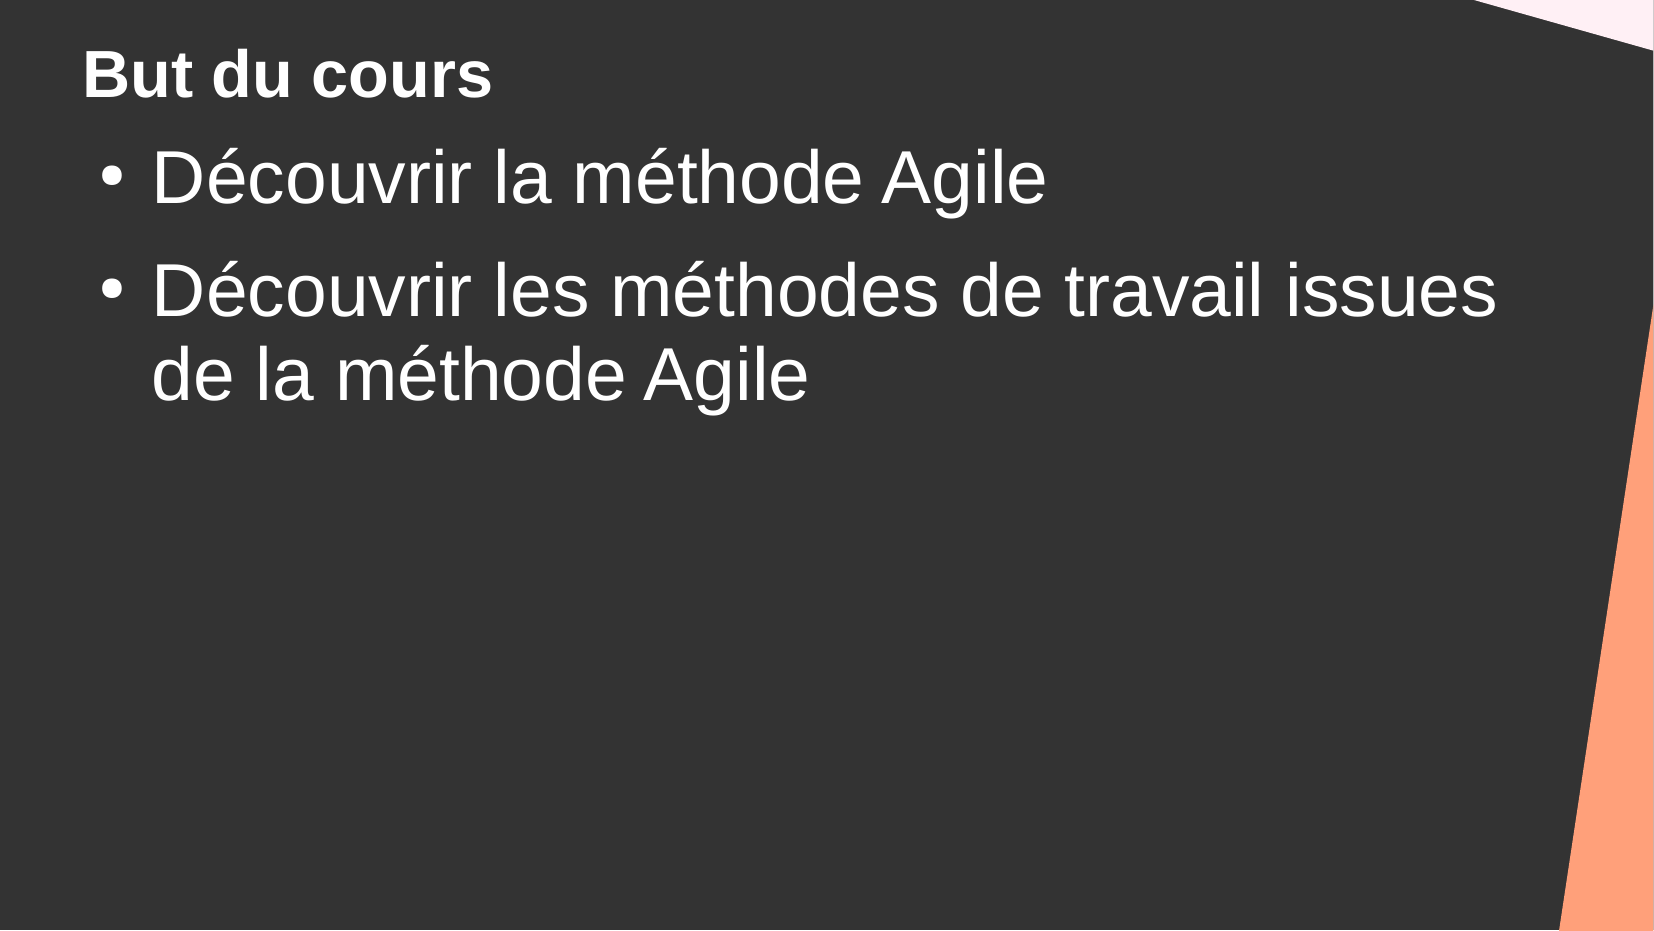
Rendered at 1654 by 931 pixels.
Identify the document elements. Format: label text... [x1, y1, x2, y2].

title But du cours [82, 37, 1571, 122]
text_box [1473, 0, 1654, 51]
text_box [1559, 300, 1654, 931]
list Découvrir la méthode Agile Découvrir les méthodes de travail issues de la méthode Agile [80, 135, 1560, 762]
